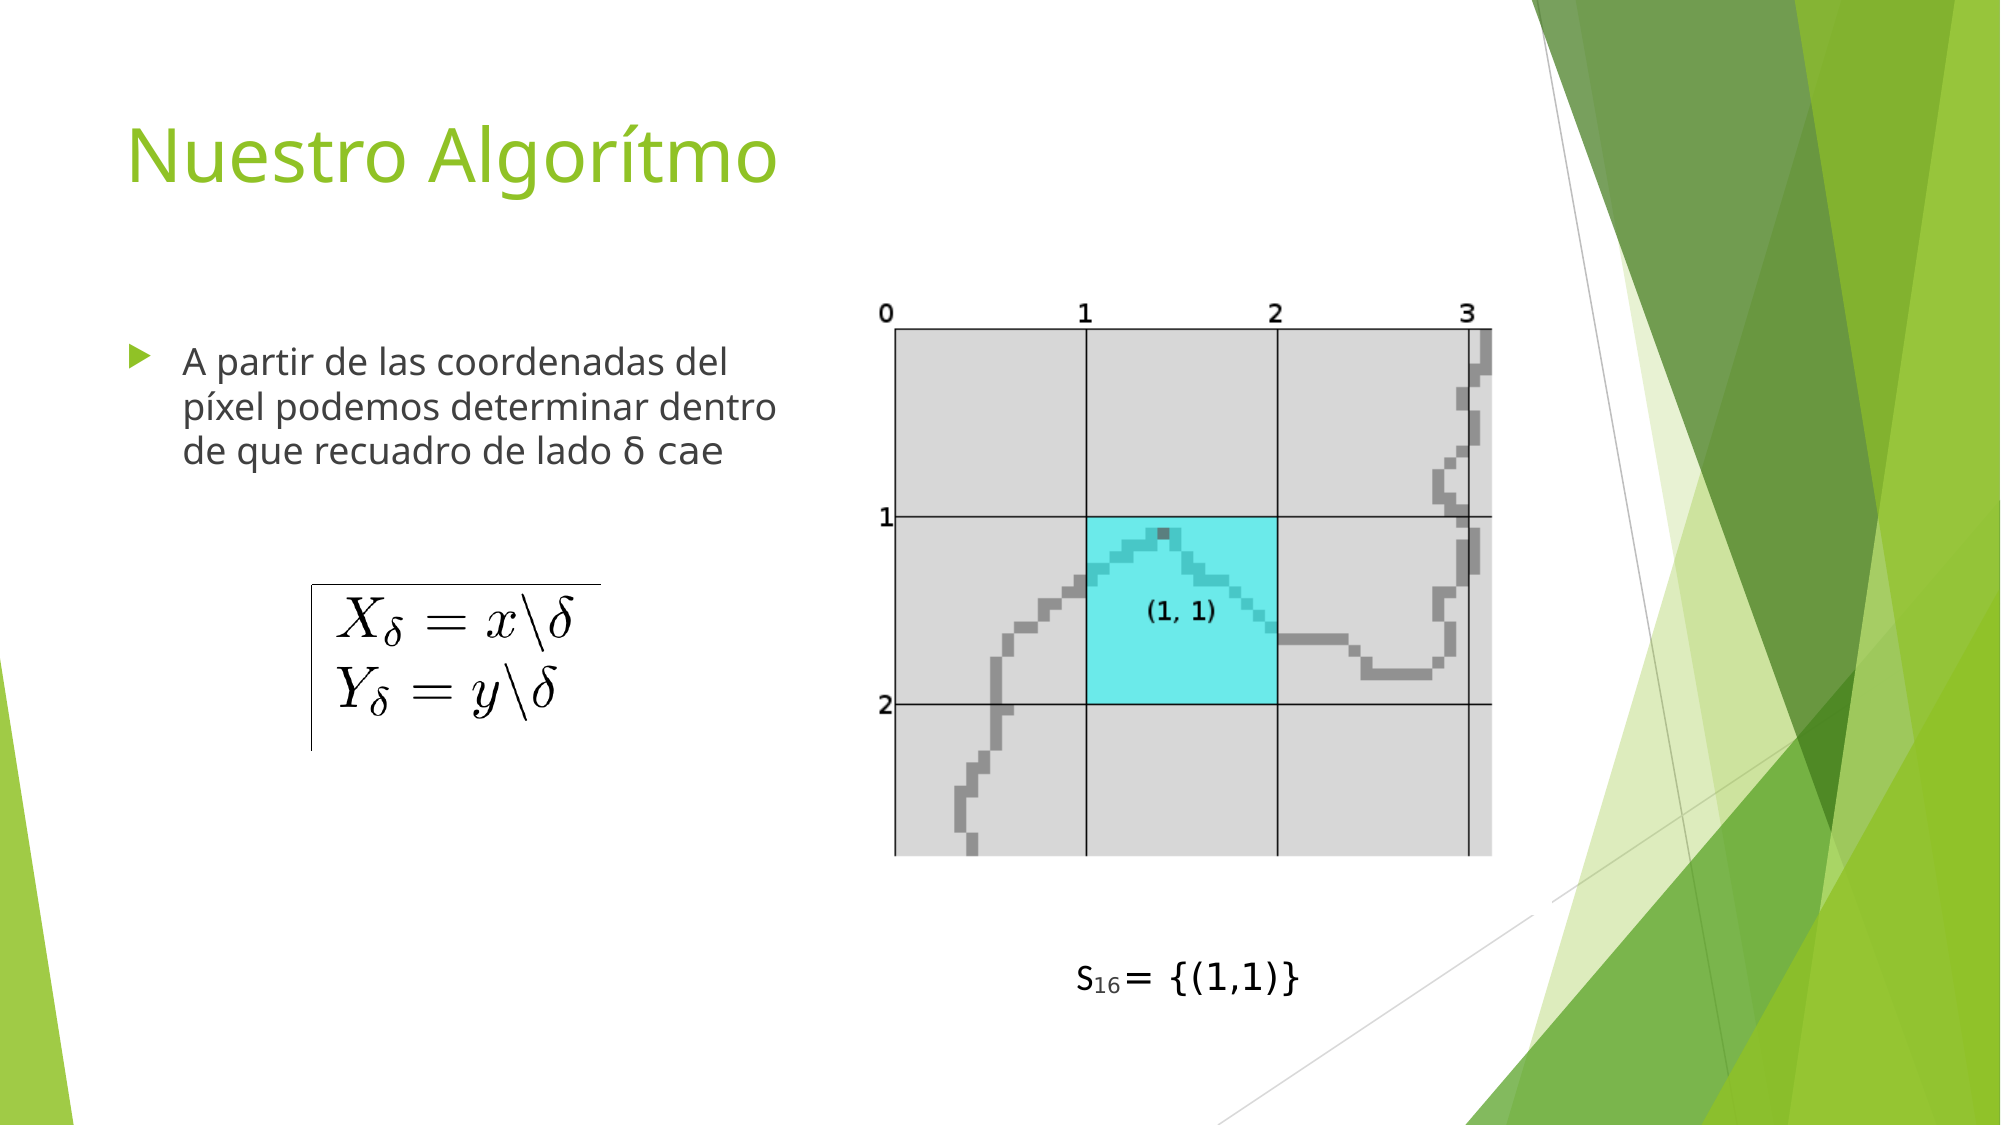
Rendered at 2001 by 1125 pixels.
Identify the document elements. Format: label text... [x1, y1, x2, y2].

picture [311, 584, 601, 751]
list A partir de las coordenadas del píxel podemos determinar dentro de que recuadro de lado δ cae [111, 329, 796, 936]
text_box S16 = {(1,1)} [1020, 945, 1360, 1096]
title Nuestro Algorítmo [111, 99, 1522, 317]
picture [835, 270, 1552, 915]
